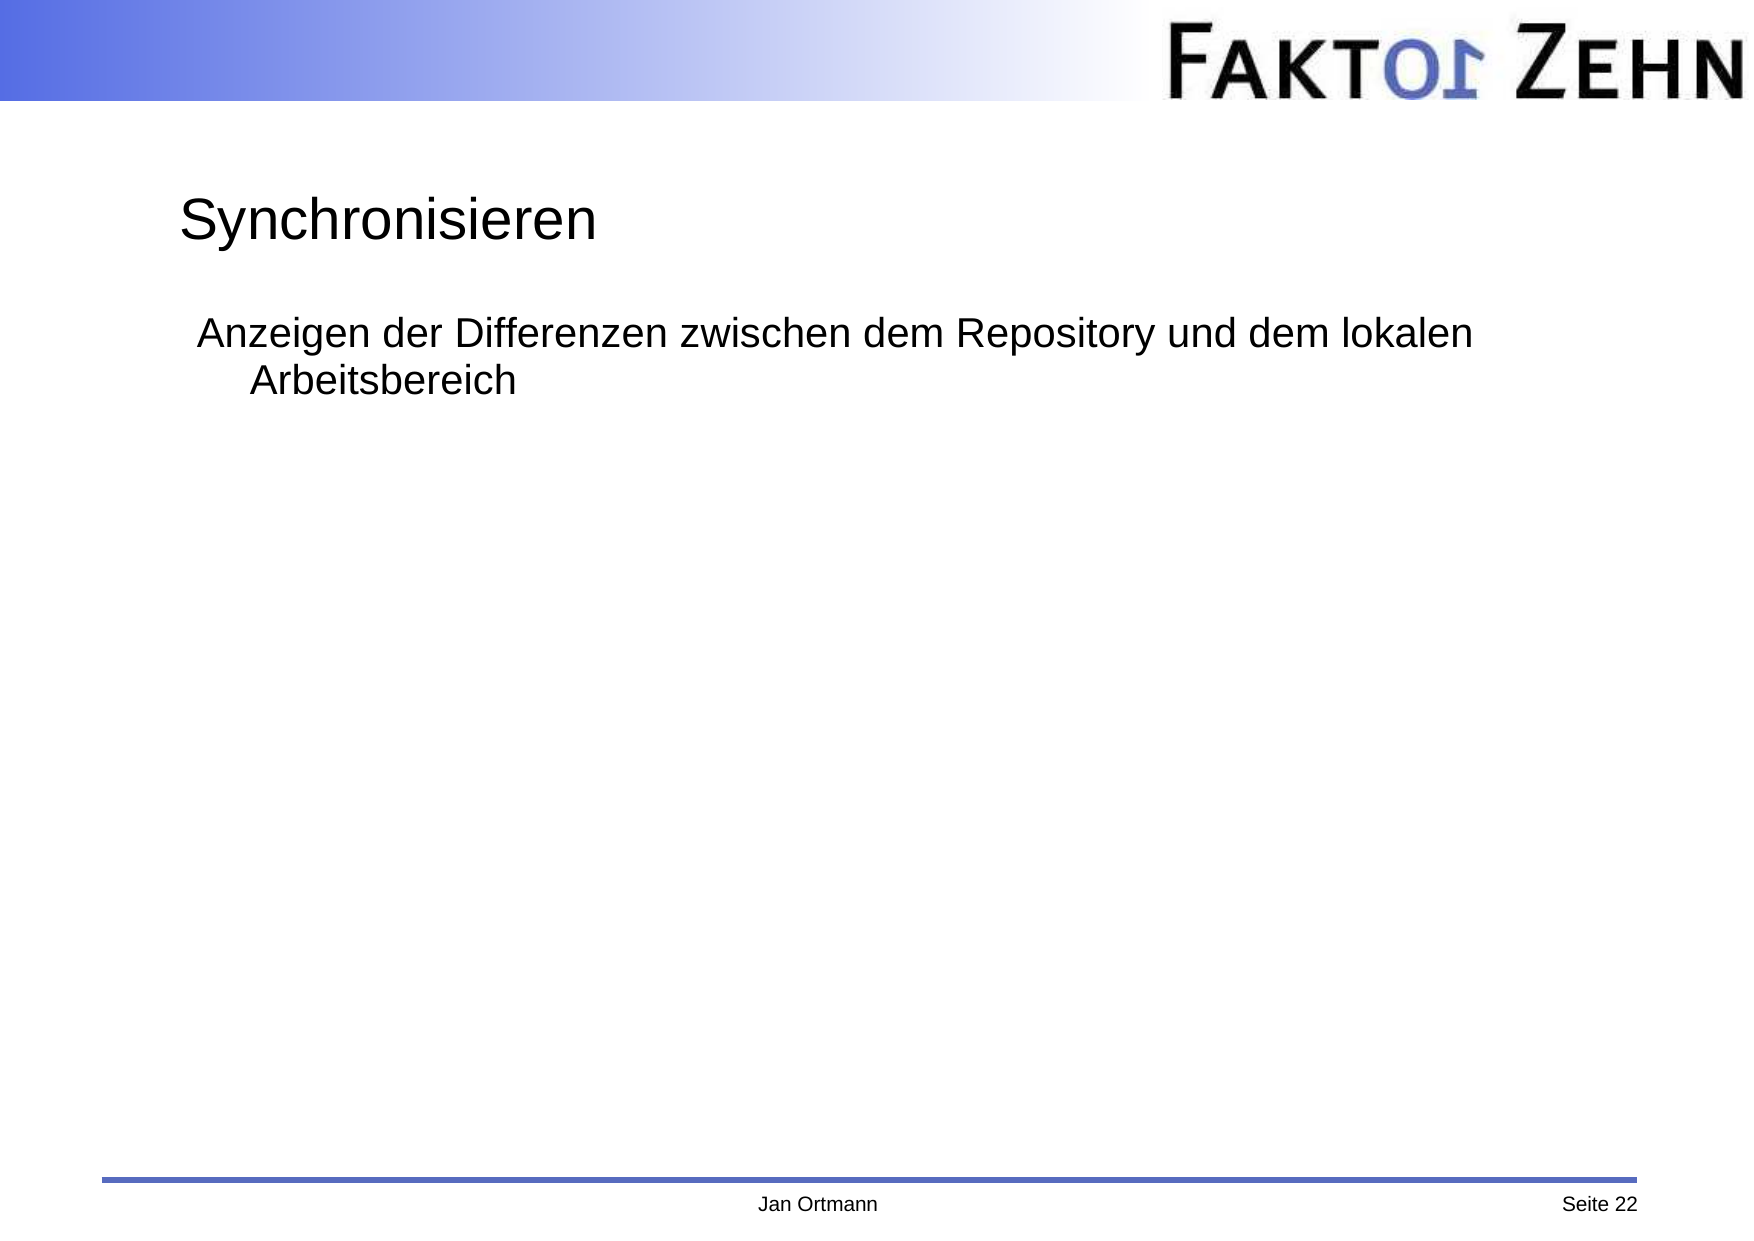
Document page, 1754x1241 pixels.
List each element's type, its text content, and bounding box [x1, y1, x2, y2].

picture [1162, 7, 1752, 100]
list Anzeigen der Differenzen zwischen dem Repository und dem lokalen Arbeitsbereich [179, 310, 1576, 1078]
title Synchronisieren [179, 142, 1576, 296]
